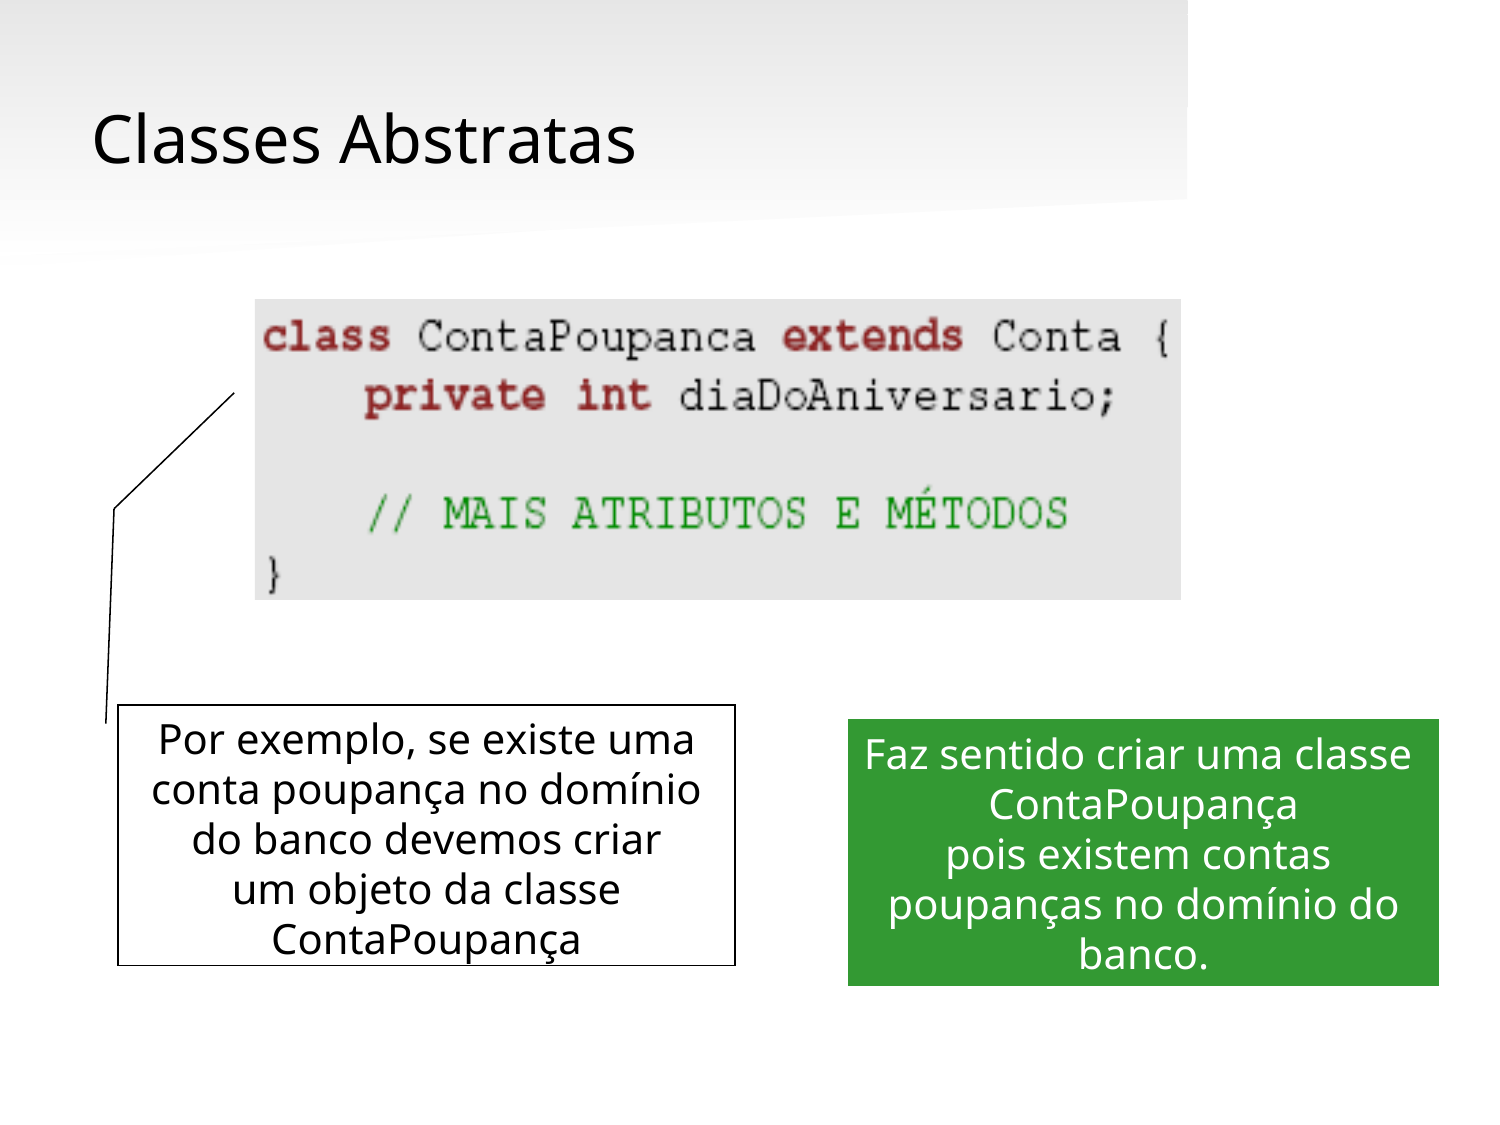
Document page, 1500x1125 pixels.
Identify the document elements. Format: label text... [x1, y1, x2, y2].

title Classes Abstratas [76, 42, 1427, 231]
picture [254, 299, 1181, 601]
text_box Por exemplo, se existe uma conta poupança no domínio do banco devemos criar um objeto da classe ContaPoupança [118, 705, 735, 965]
text_box Faz sentido criar uma classe ContaPoupança pois existem contas poupanças no domínio do banco. [849, 720, 1439, 986]
